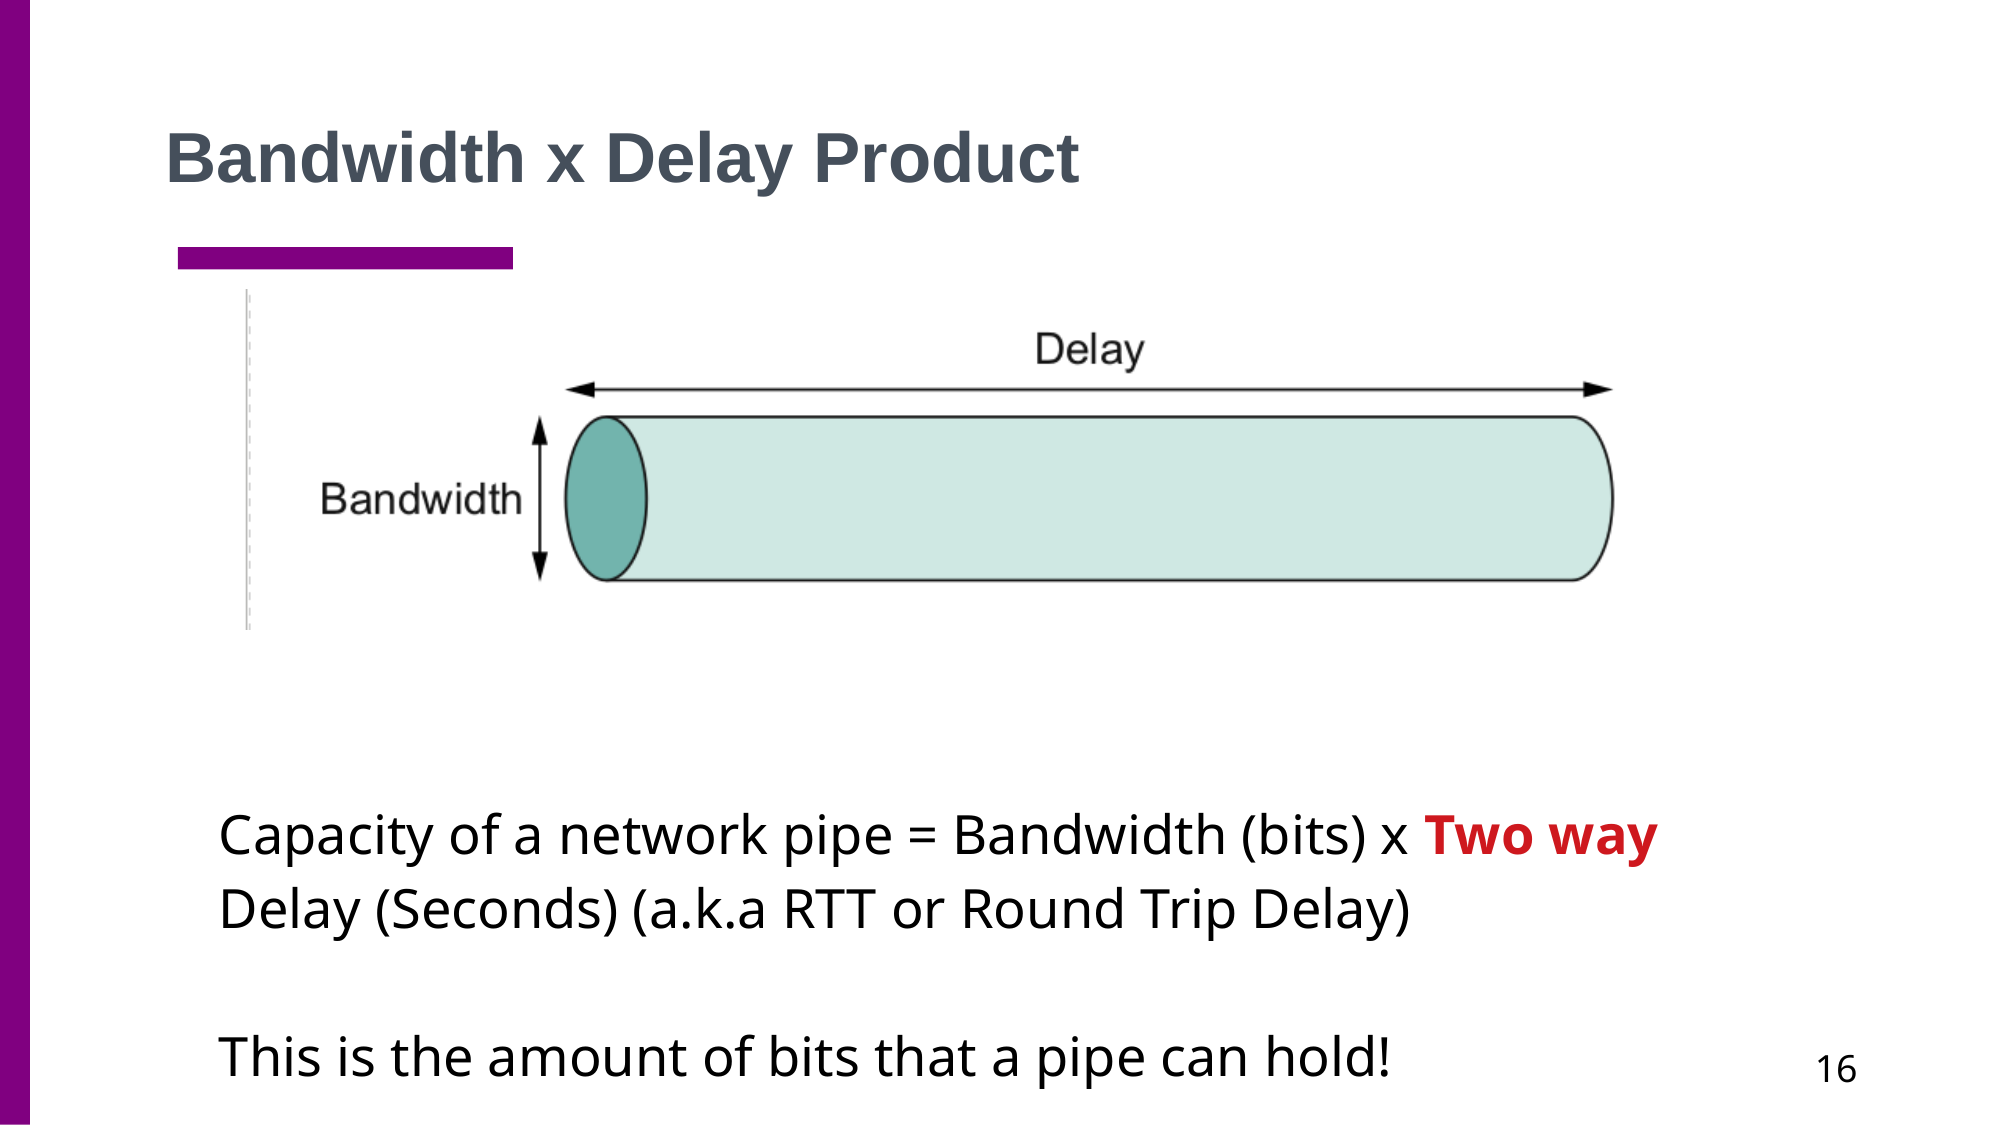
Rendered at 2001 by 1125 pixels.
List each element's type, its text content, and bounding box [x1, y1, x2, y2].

text_box Capacity of a network pipe = Bandwidth (bits) x Two way Delay (Seconds) (a.k.a RTT or Round Trip Delay) This is the amount of bits that a pipe can hold! [204, 789, 1801, 1069]
text_box Bandwidth x Delay Product [151, 0, 1849, 212]
picture [243, 289, 1771, 631]
